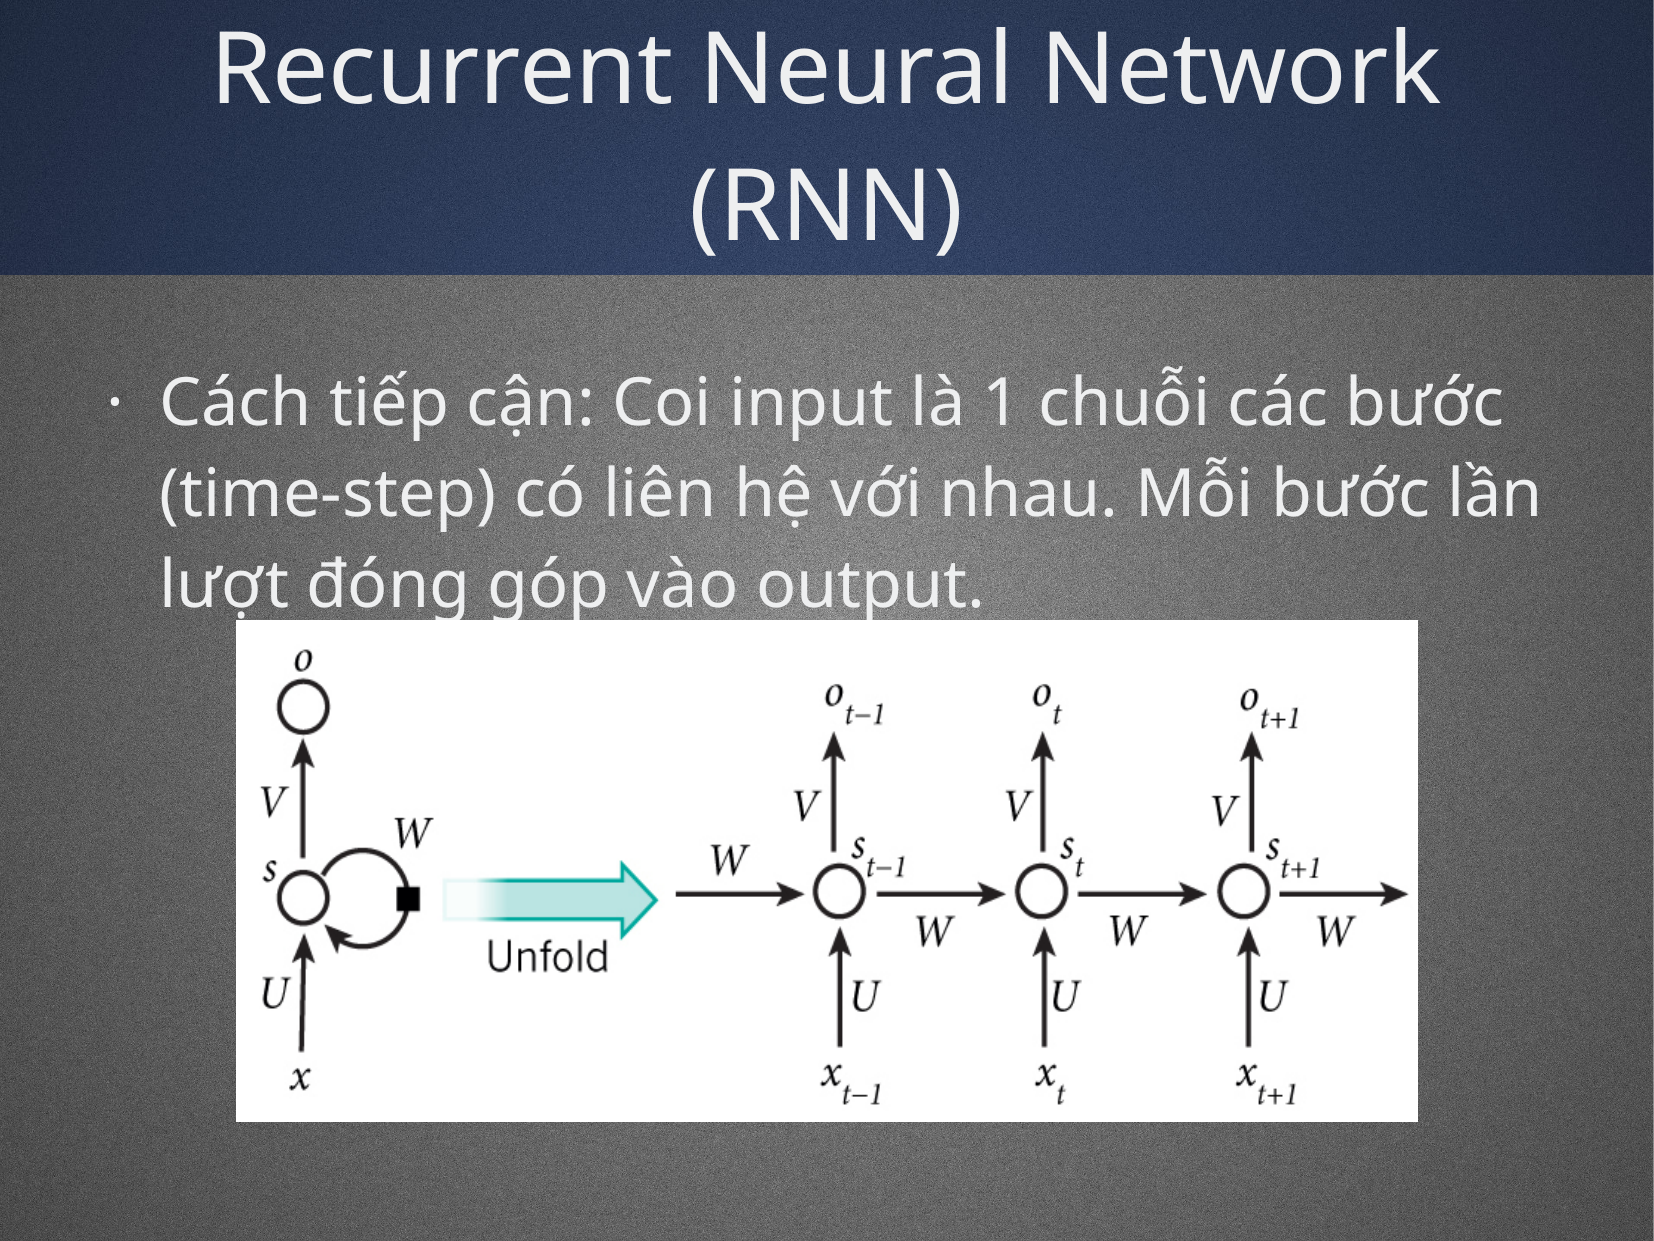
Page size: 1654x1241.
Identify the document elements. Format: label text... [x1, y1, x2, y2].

list Cách tiếp cận: Coi input là 1 chuỗi các bước (time-step) có liên hệ với nhau. Mỗi bước lần lượt đóng góp vào output. [88, 354, 1565, 1152]
title Recurrent Neural Network (RNN) [88, 0, 1565, 269]
picture [0, 0, 1654, 1241]
